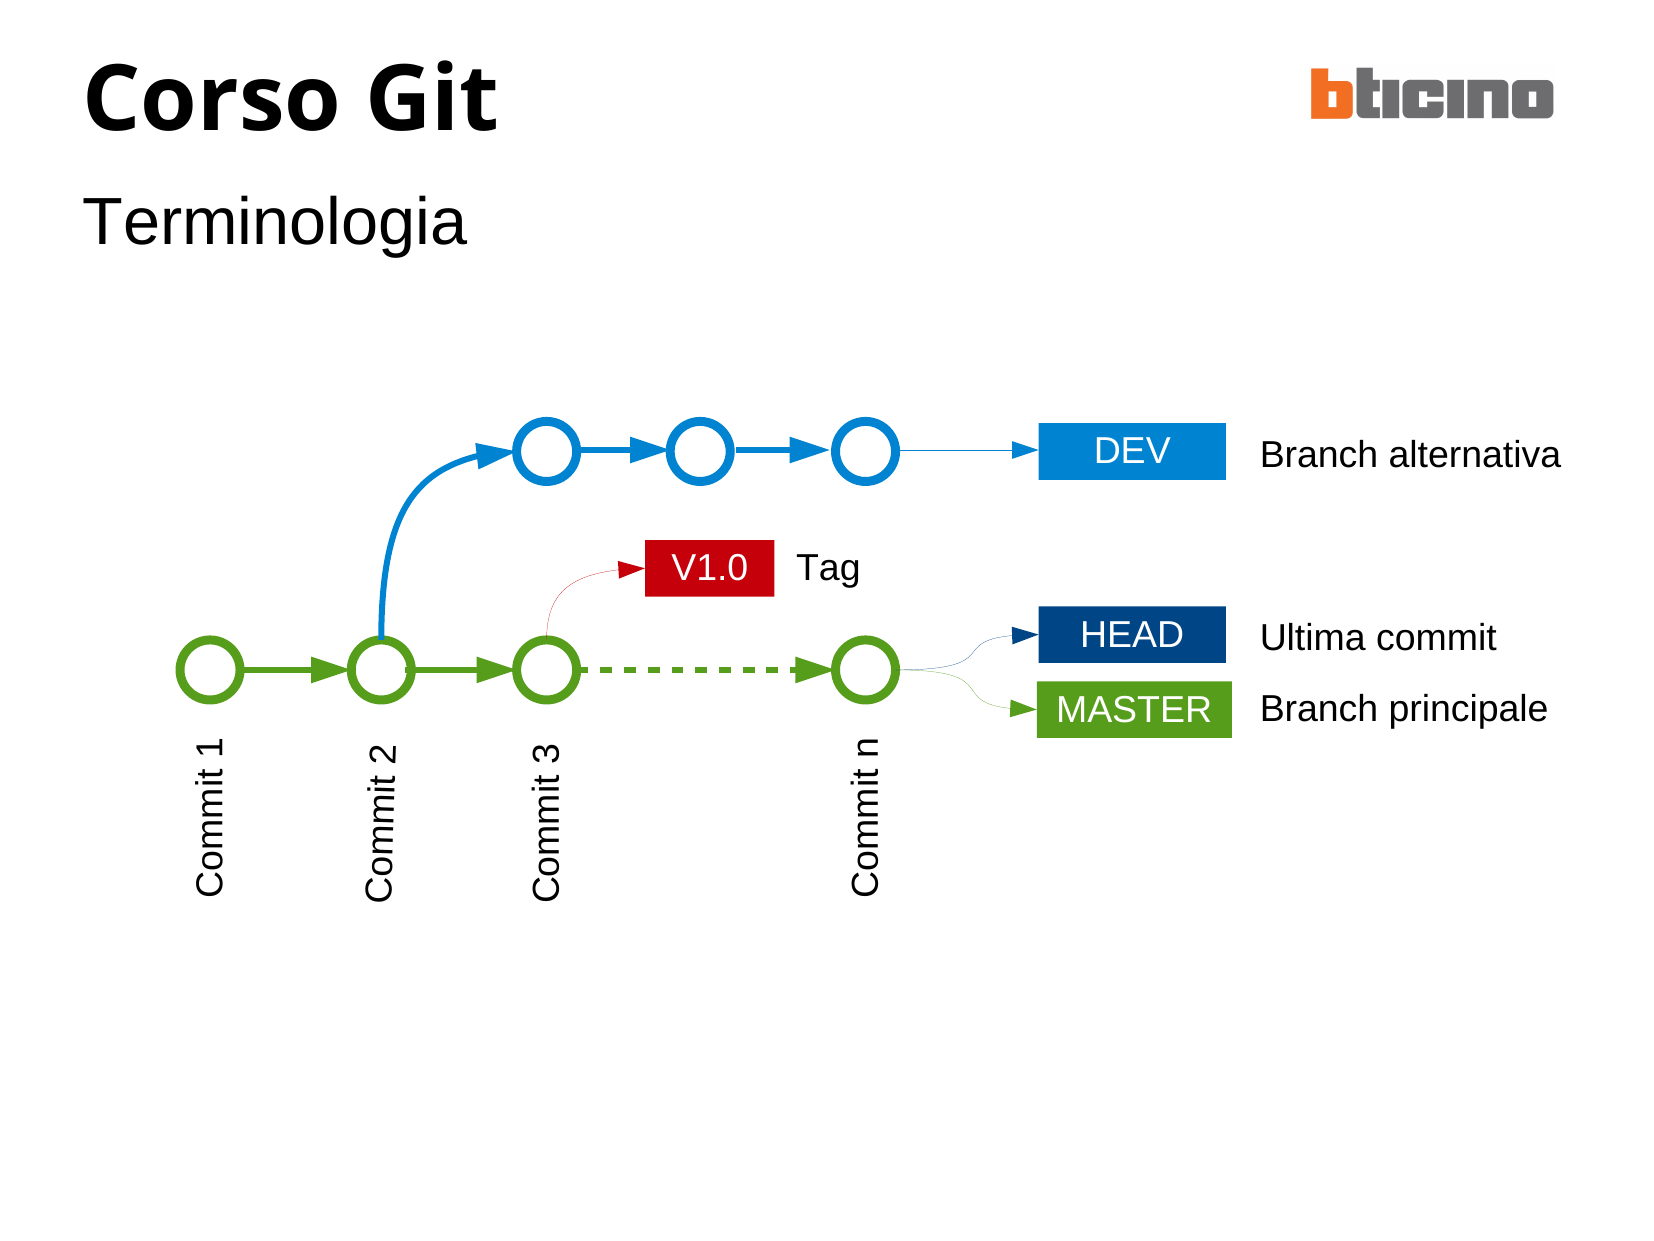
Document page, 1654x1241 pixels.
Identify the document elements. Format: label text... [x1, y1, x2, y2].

list Terminologia [82, 180, 1561, 1096]
text_box Commit 2 [349, 722, 413, 920]
text_box Commit n [837, 717, 894, 913]
text_box V1.0 [645, 540, 775, 597]
title Corso Git [82, 48, 1570, 151]
text_box Branch alternativa [1245, 426, 1591, 484]
text_box Ultima commit [1245, 609, 1516, 667]
text_box MASTER [1036, 681, 1232, 738]
text_box DEV [1038, 423, 1226, 480]
text_box Branch principale [1245, 680, 1576, 738]
text_box Commit 3 [518, 723, 575, 919]
text_box Commit 1 [181, 717, 239, 913]
text_box HEAD [1038, 606, 1226, 663]
text_box Tag [781, 540, 901, 597]
